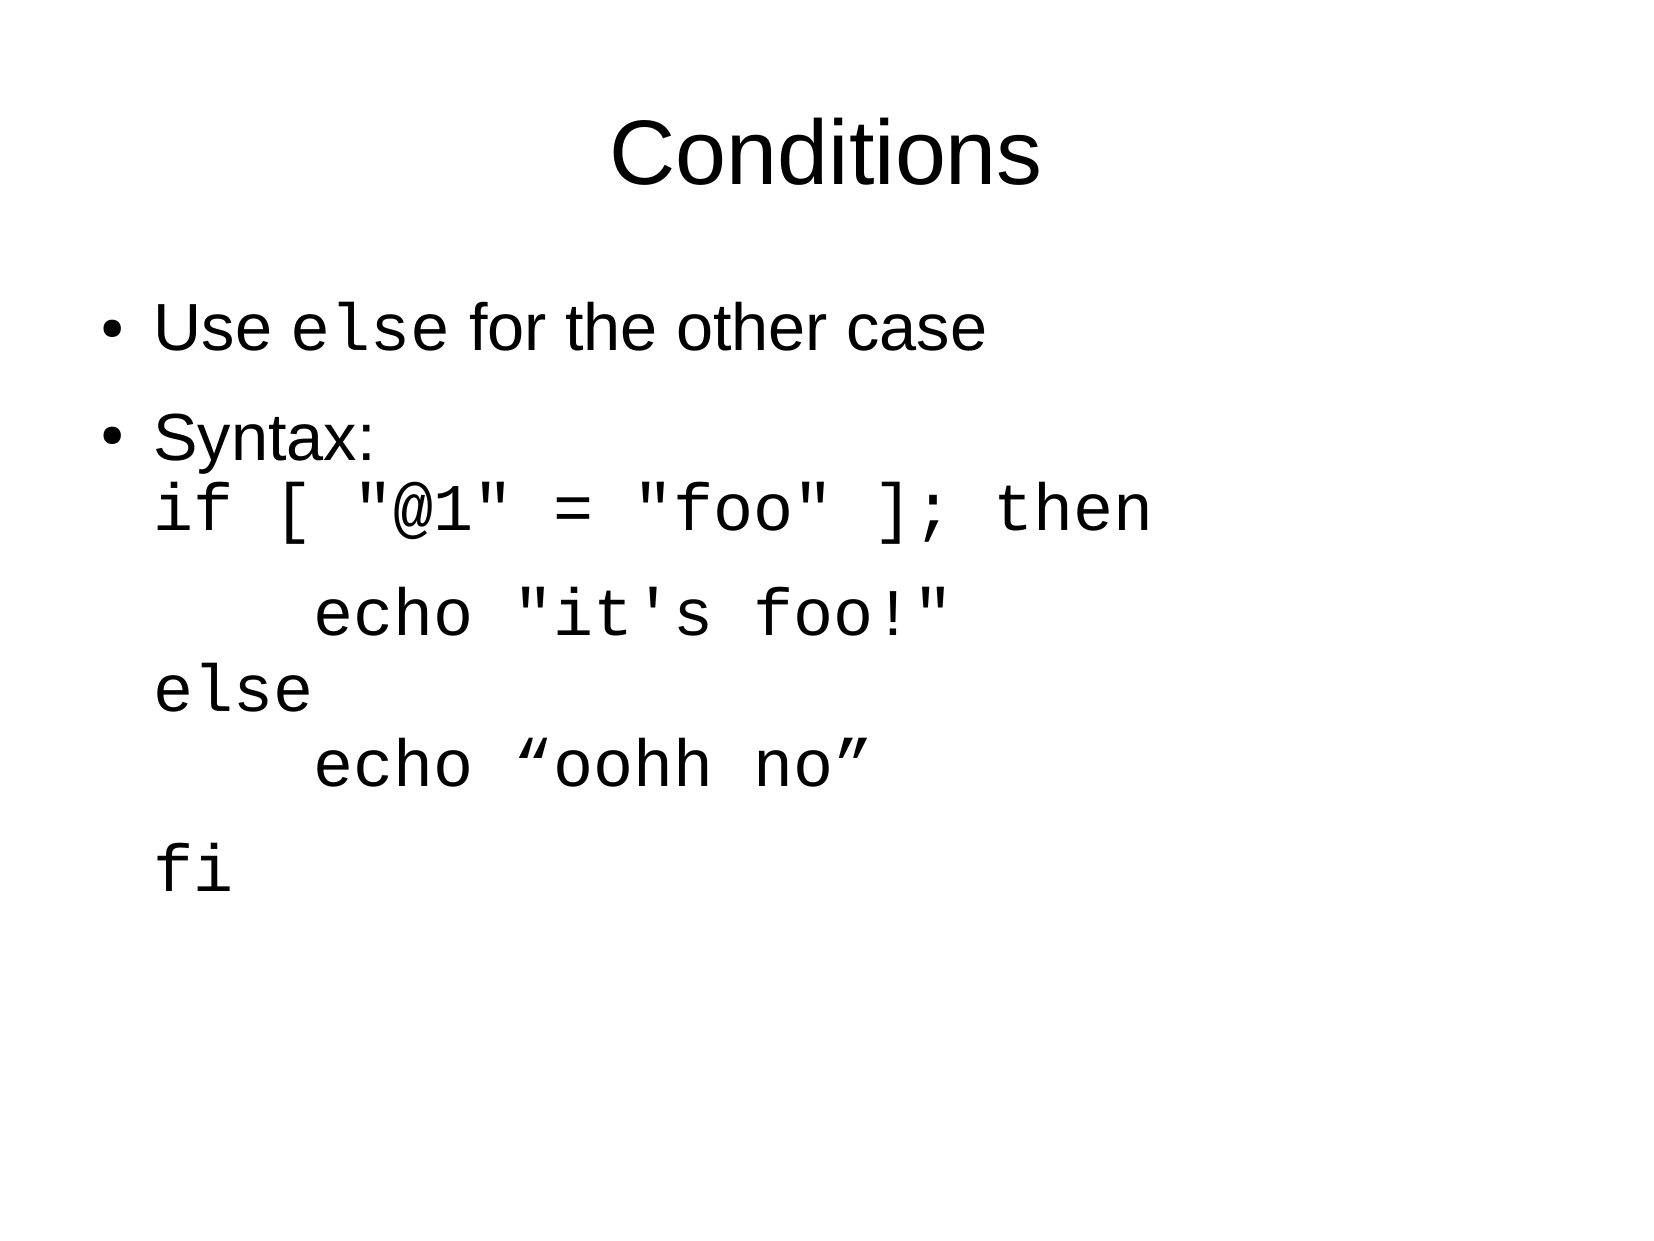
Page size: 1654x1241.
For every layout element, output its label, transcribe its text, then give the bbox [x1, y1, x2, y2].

list Use else for the other case Syntax: if [ "@1" = "foo" ]; then echo "it's foo!" else echo “oohh no” fi [82, 290, 1571, 1201]
title Conditions [82, 49, 1571, 257]
